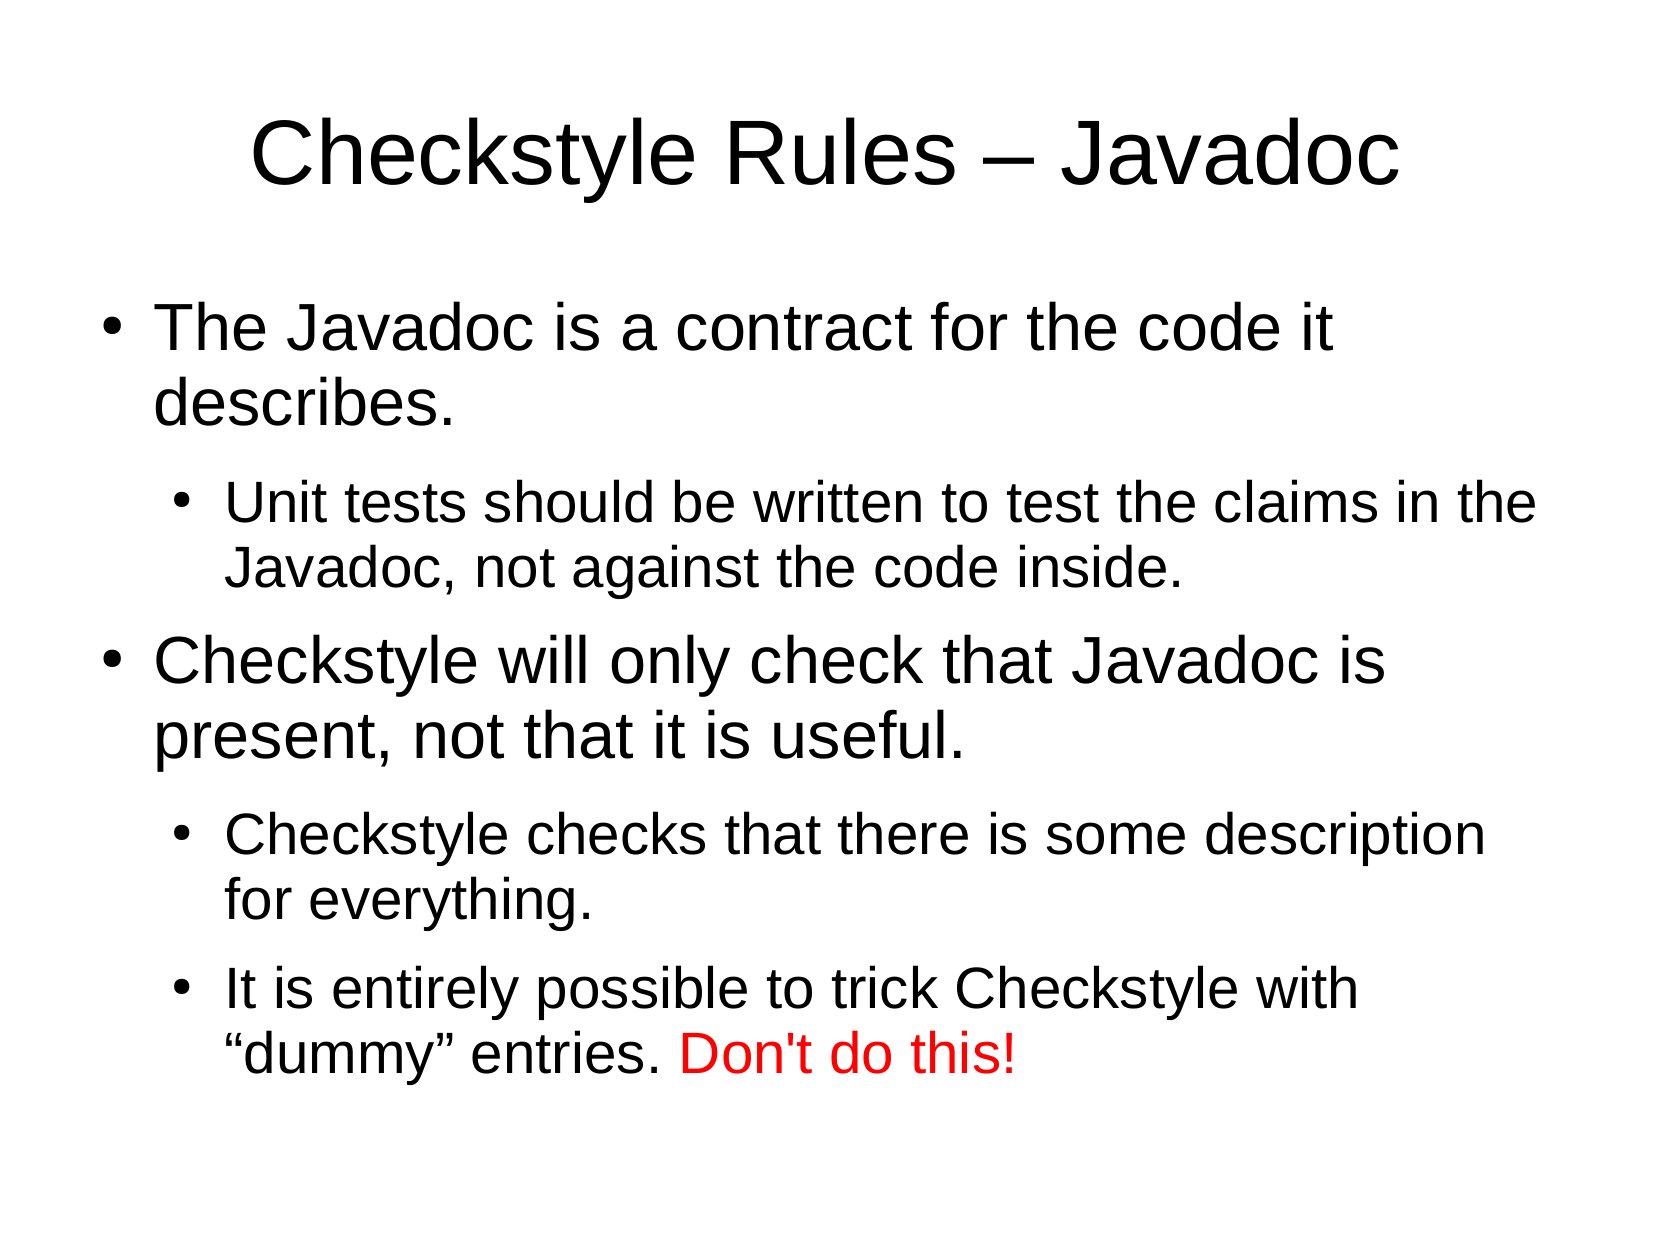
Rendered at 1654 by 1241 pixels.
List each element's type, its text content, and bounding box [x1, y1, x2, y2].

title Checkstyle Rules – Javadoc [82, 56, 1571, 250]
list The Javadoc is a contract for the code it describes. Unit tests should be written to test the claims in the Javadoc, not against the code inside. Checkstyle will only check that Javadoc is present, not that it is useful. Checkstyle checks that there is some description for everything. It is entirely possible to trick Checkstyle with “dummy” entries. Don't do this! [82, 290, 1571, 1109]
